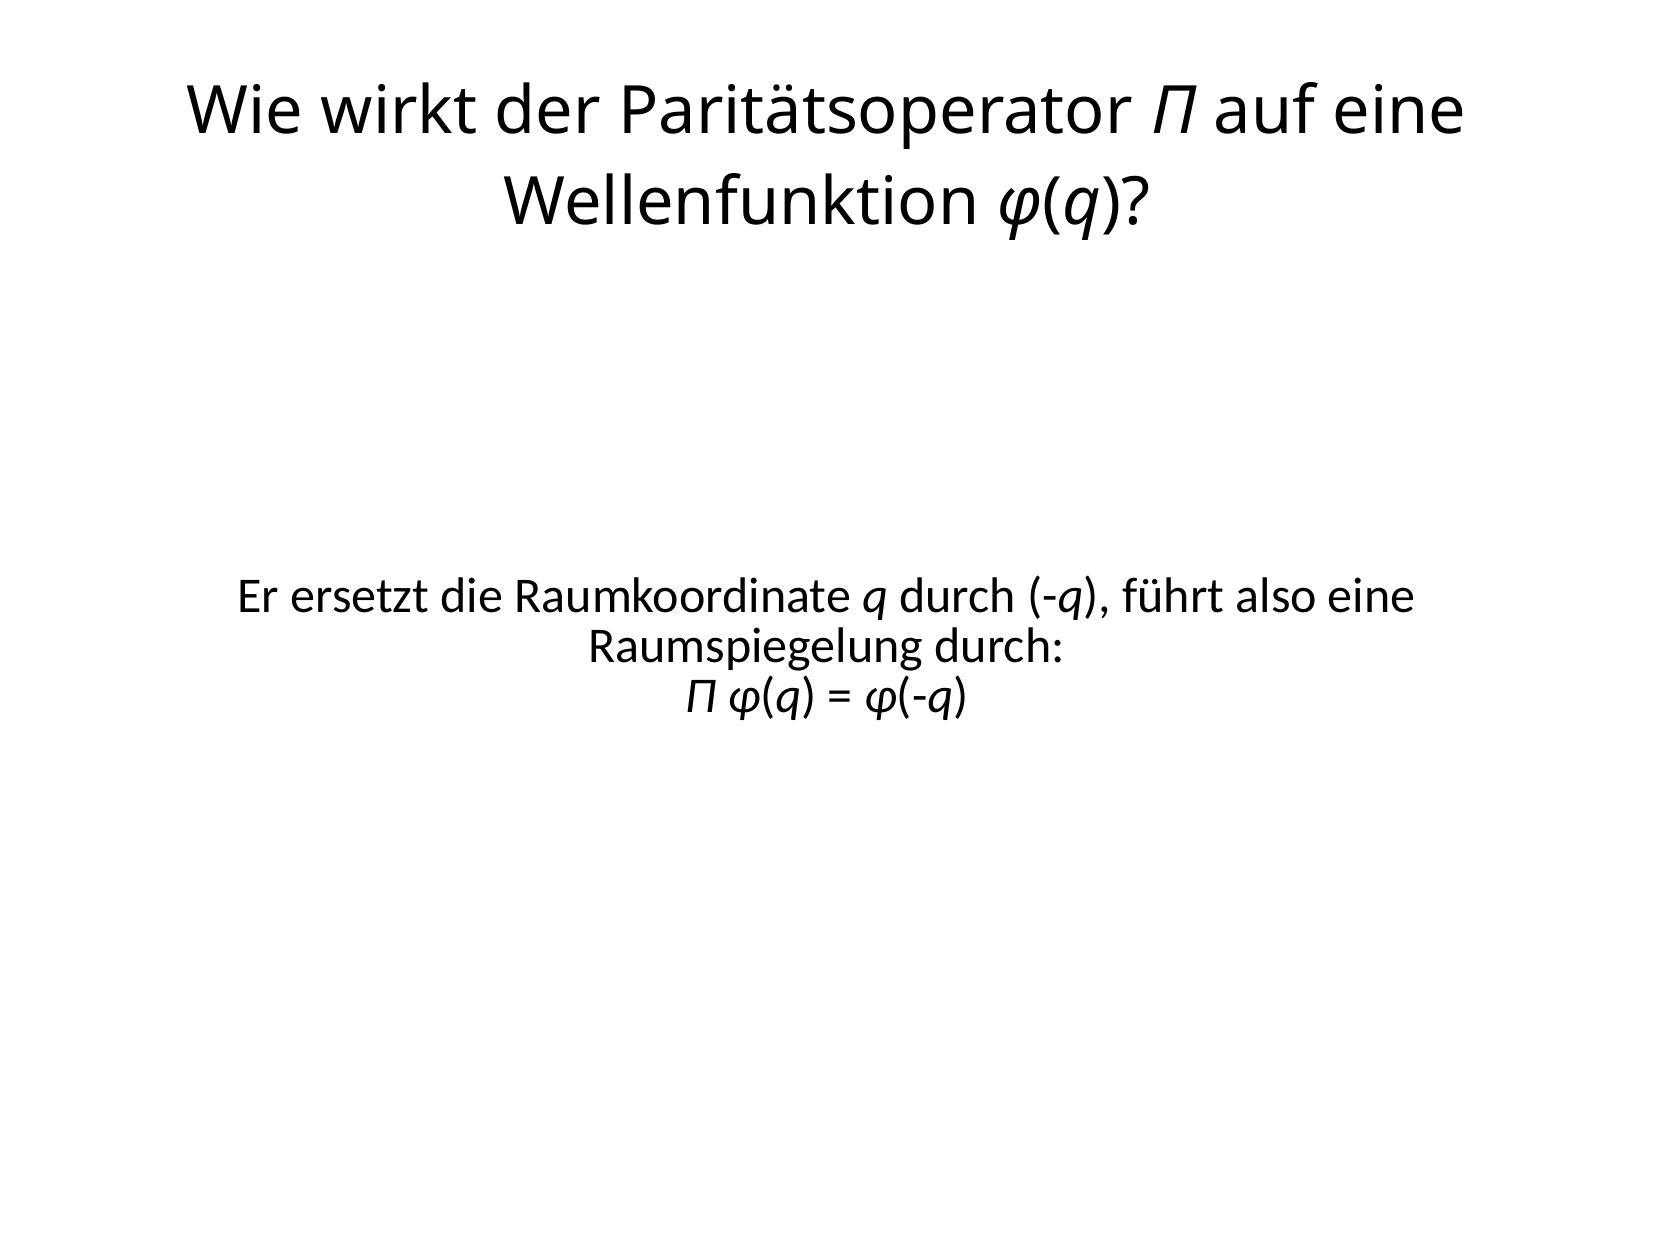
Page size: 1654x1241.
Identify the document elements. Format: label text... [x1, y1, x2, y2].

title Wie wirkt der Paritätsoperator Π auf eine Wellenfunktion φ(q)? [82, 49, 1571, 257]
subtitle Er ersetzt die Raumkoordinate q durch (-q), führt also eine Raumspiegelung durch: Π φ(q) = φ(-q) [82, 290, 1571, 1010]
